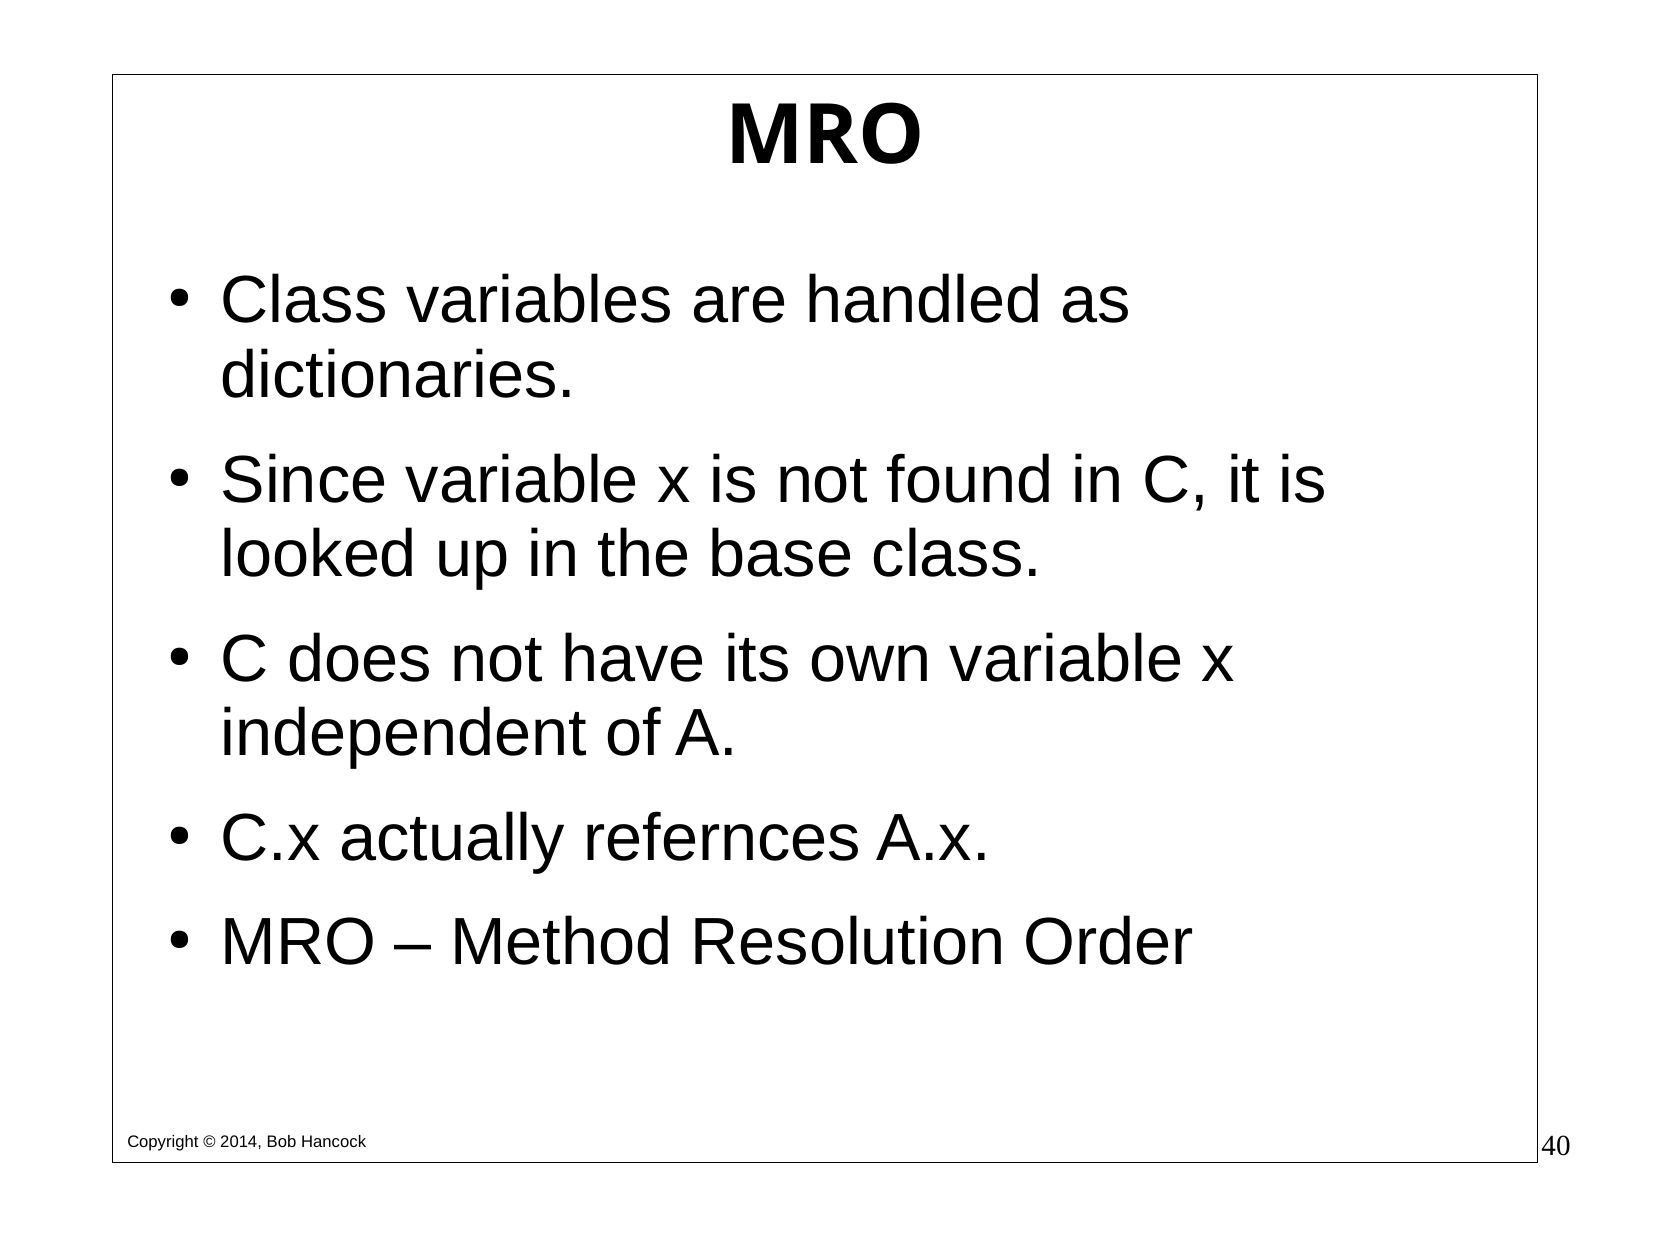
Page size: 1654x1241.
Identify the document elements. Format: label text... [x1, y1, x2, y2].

text_box Copyright © 2014, Bob Hancock [112, 1125, 382, 1159]
list Class variables are handled as dictionaries. Since variable x is not found in C, it is looked up in the base class. C does not have its own variable x independent of A. C.x actually refernces A.x. MRO – Method Resolution Order [150, 262, 1501, 1126]
title MRO [112, 75, 1538, 188]
